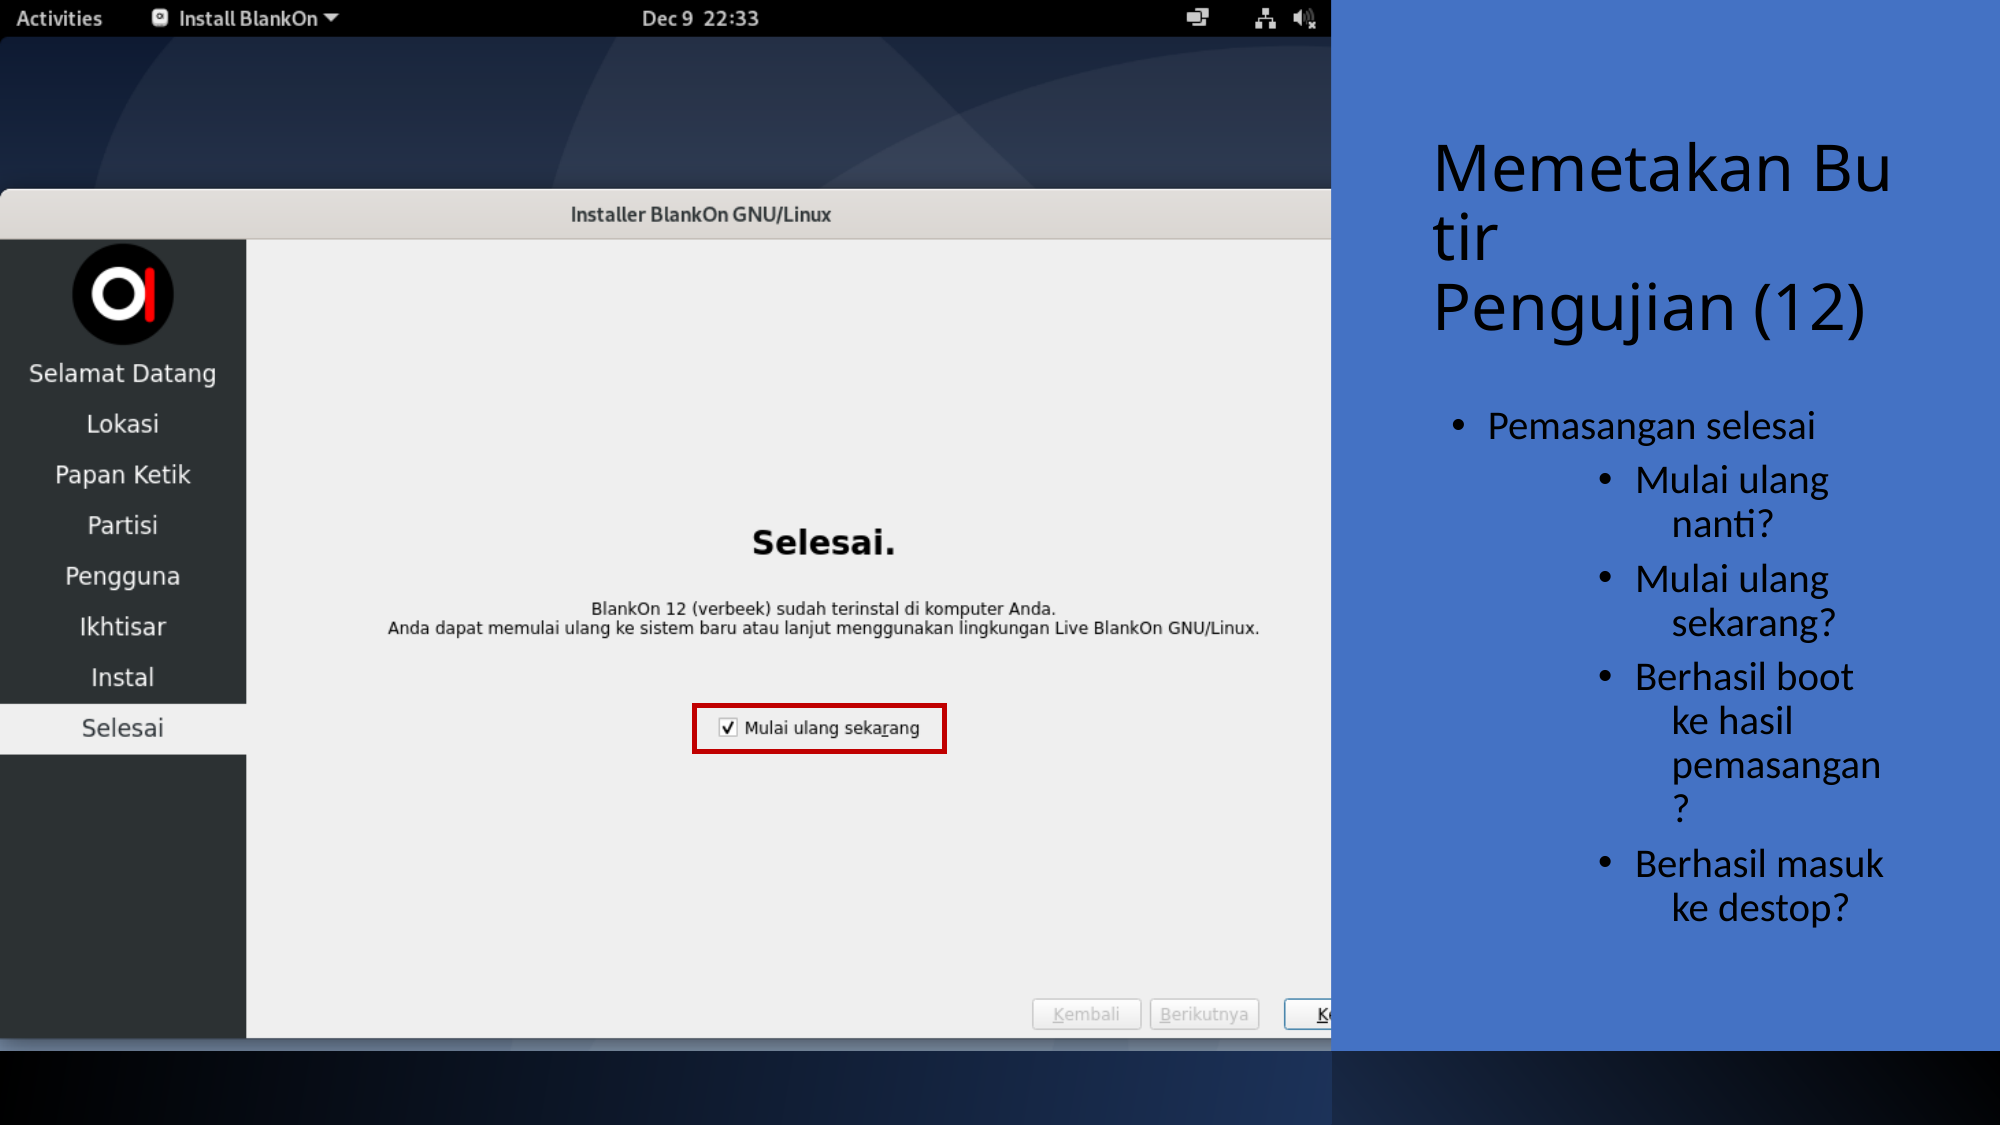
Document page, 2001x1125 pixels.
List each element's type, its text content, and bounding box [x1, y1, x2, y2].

text_box [0, 0, 2000, 1125]
list Pemasangan selesai Mulai ulang nanti? Mulai ulang sekarang? Berhasil boot ke hasil pemasangan? Berhasil masuk ke destop? [1417, 396, 1901, 978]
picture [0, 0, 1332, 1051]
title Memetakan Butir Pengujian (12) [1417, 80, 1926, 352]
